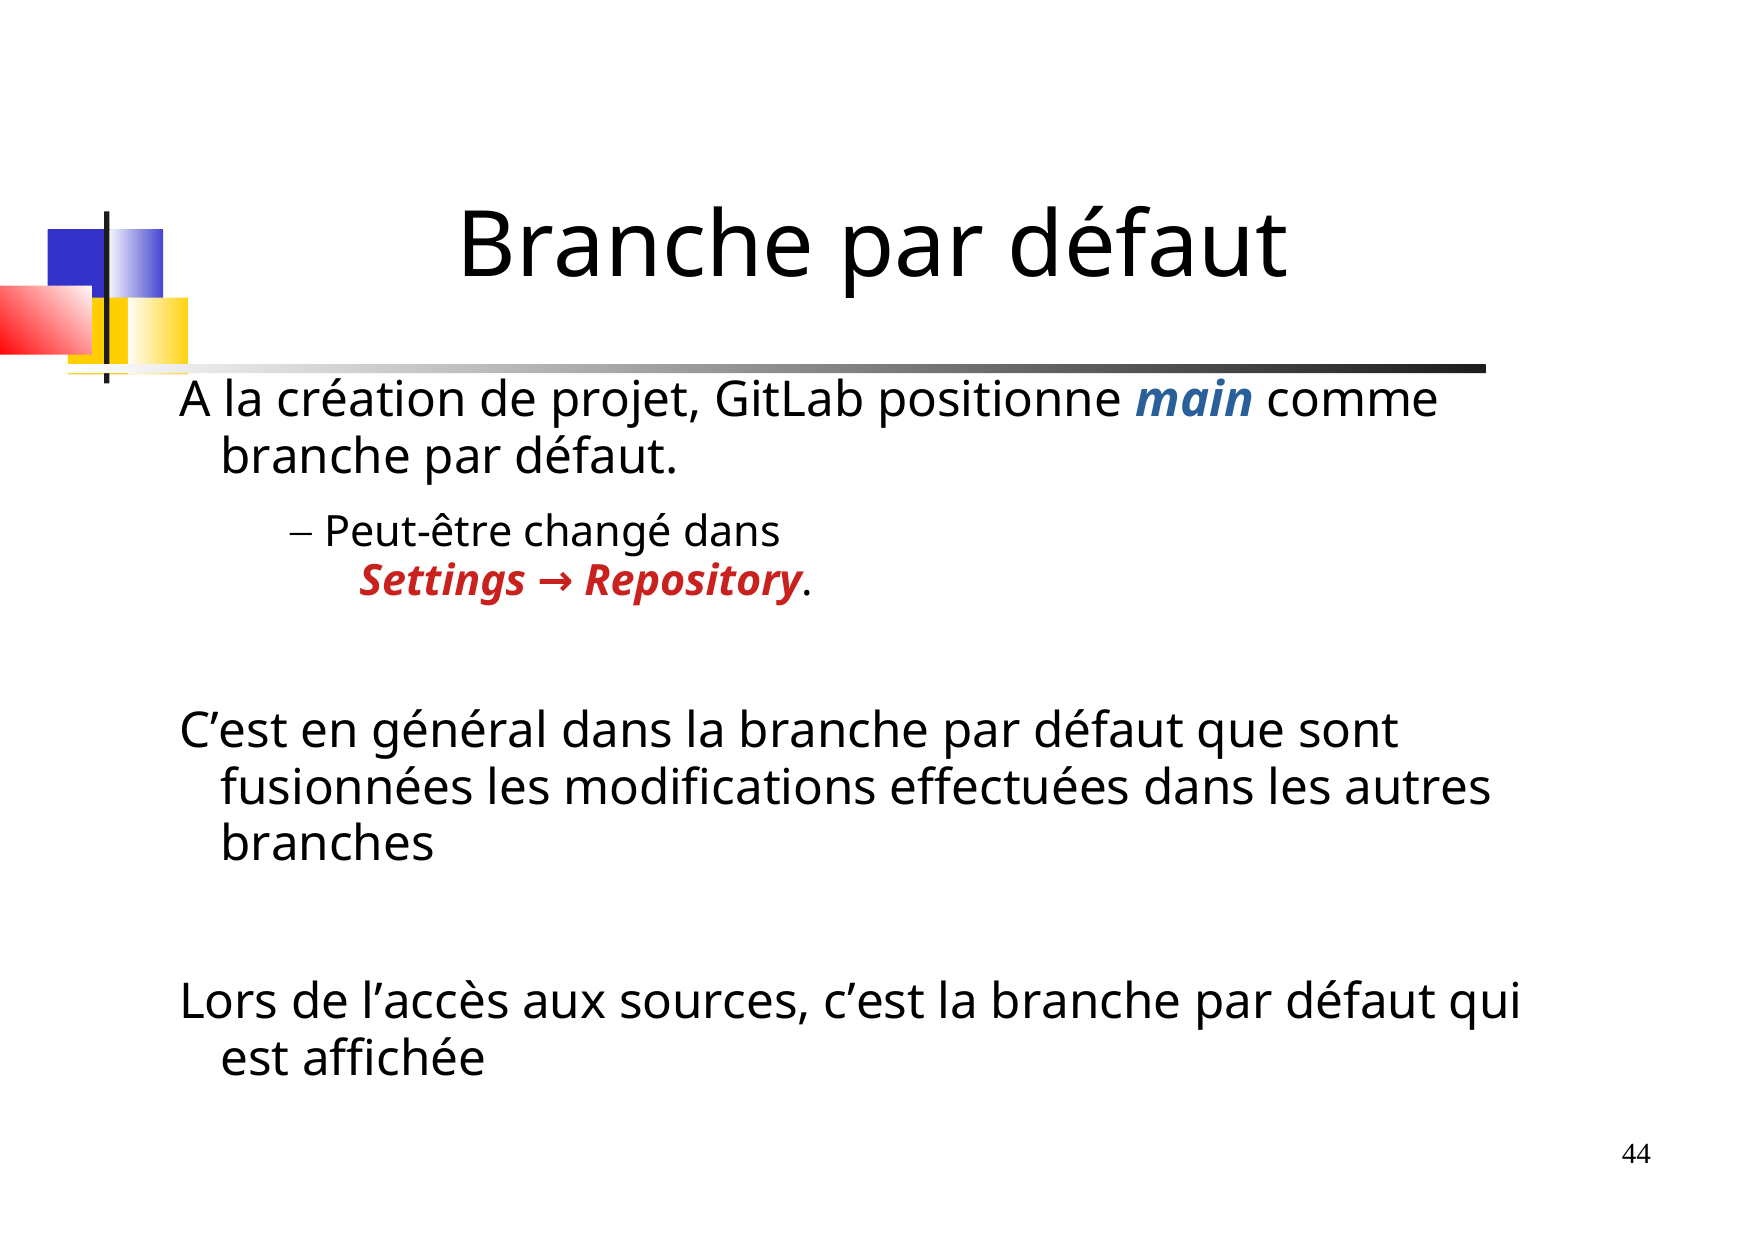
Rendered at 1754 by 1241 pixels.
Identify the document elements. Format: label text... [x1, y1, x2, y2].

title Branche par défaut [179, 139, 1567, 351]
list A la création de projet, GitLab positionne main comme branche par défaut. Peut-être changé dans Settings → Repository. C’est en général dans la branche par défaut que sont fusionnées les modifications effectuées dans les autres branches Lors de l’accès aux sources, c’est la branche par défaut qui est affichée [179, 371, 1567, 1091]
